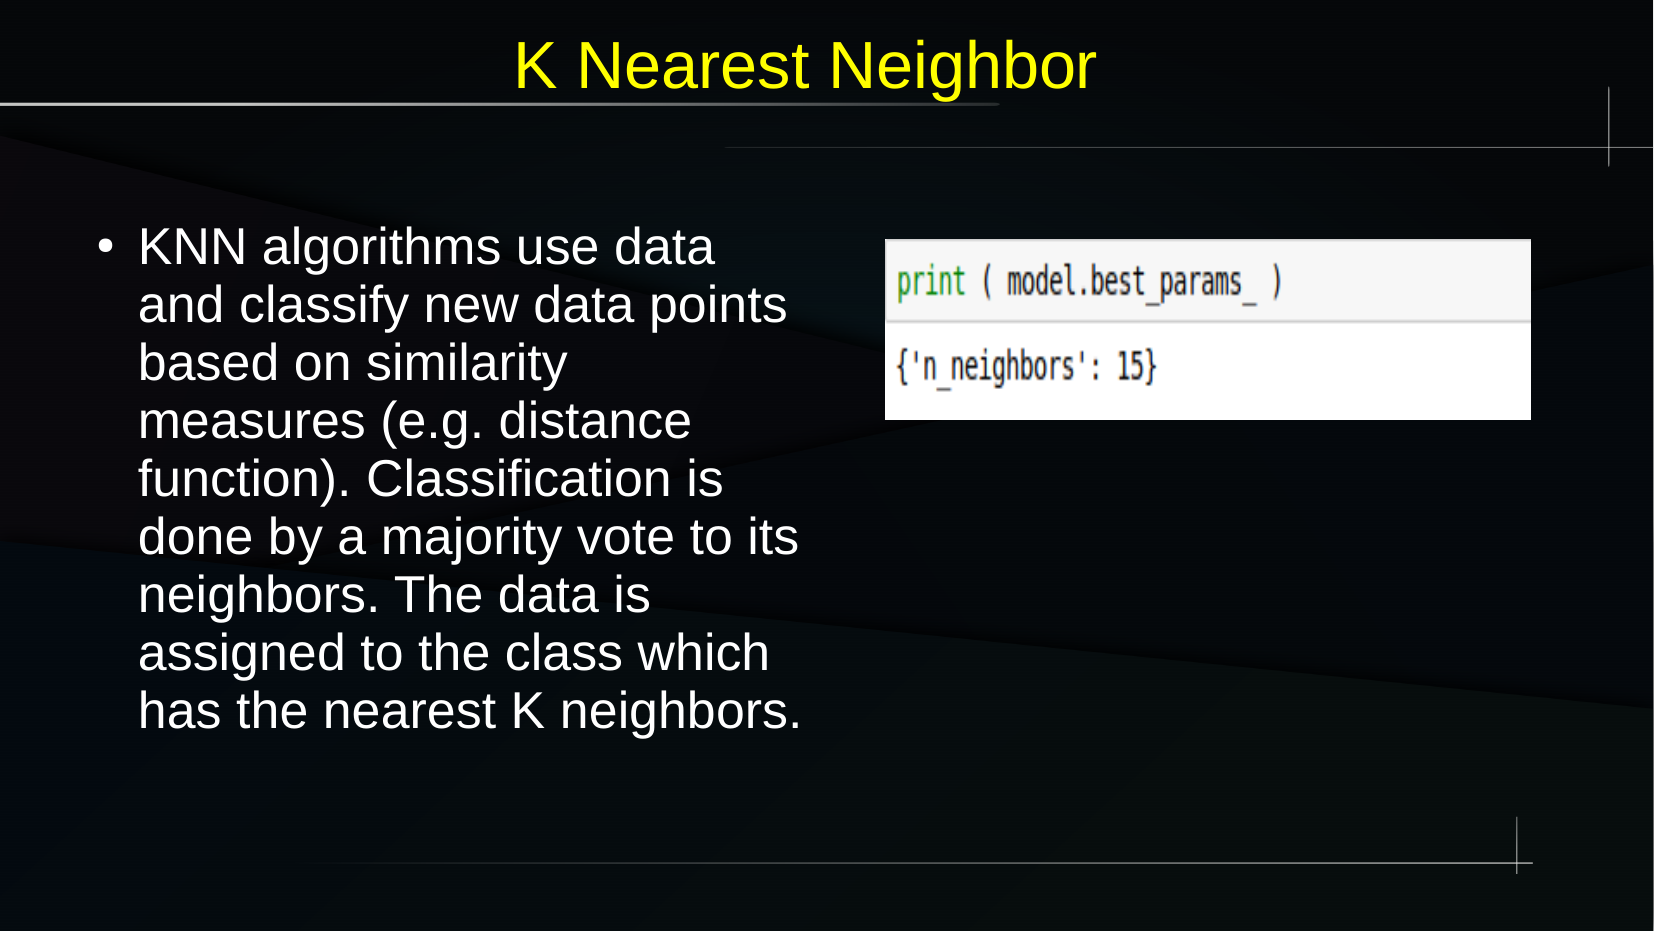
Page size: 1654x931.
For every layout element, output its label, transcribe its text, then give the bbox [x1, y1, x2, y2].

title K Nearest Neighbor [23, 11, 1589, 119]
list KNN algorithms use data and classify new data points based on similarity measures (e.g. distance function). Classification is done by a majority vote to its neighbors. The data is assigned to the class which has the nearest K neighbors. [82, 217, 809, 758]
picture [0, 0, 1654, 931]
